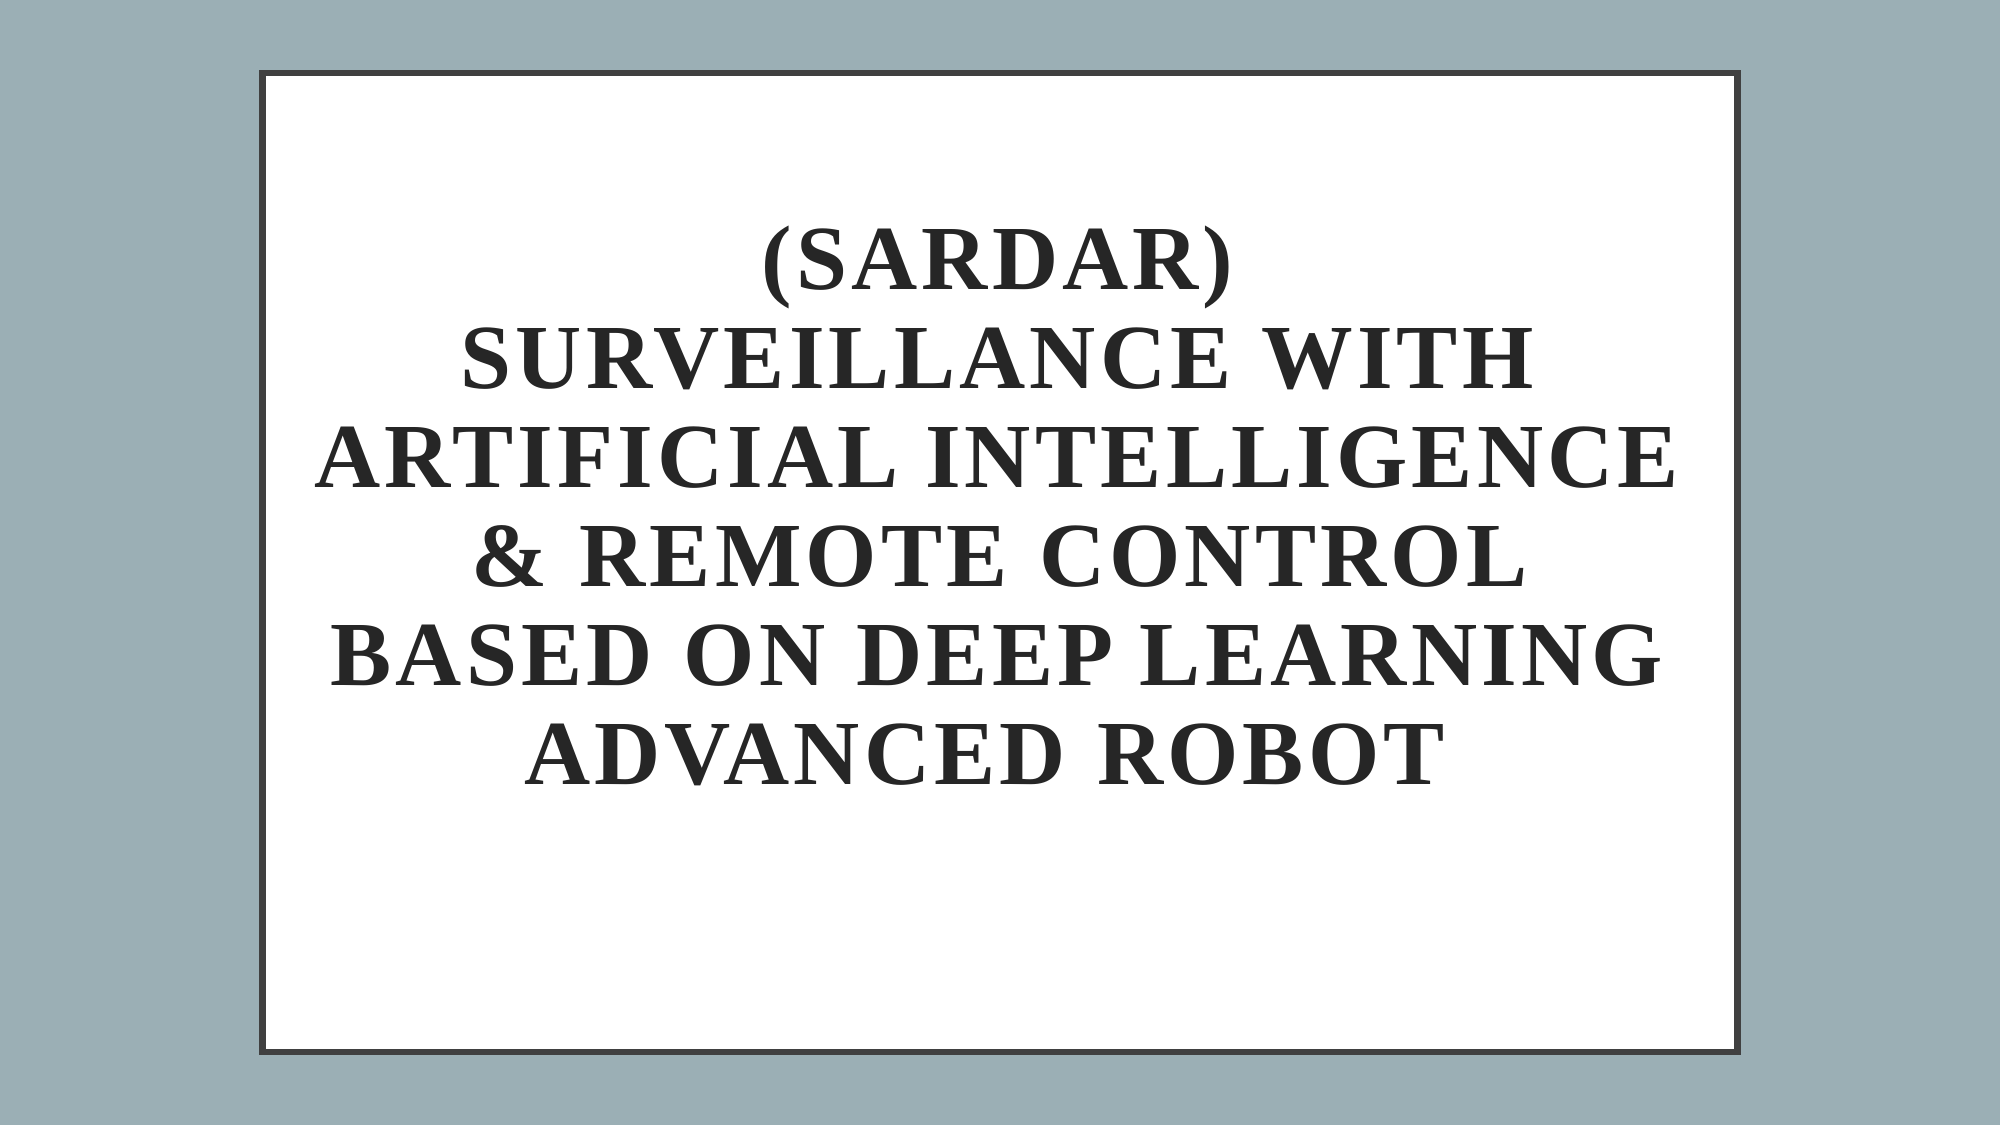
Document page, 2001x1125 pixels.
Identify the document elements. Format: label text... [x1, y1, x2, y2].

title (SARDAR) Surveillance with Artificial Intelligence & Remote Control based on Deep Learning Advanced Robot [262, 72, 1738, 1052]
